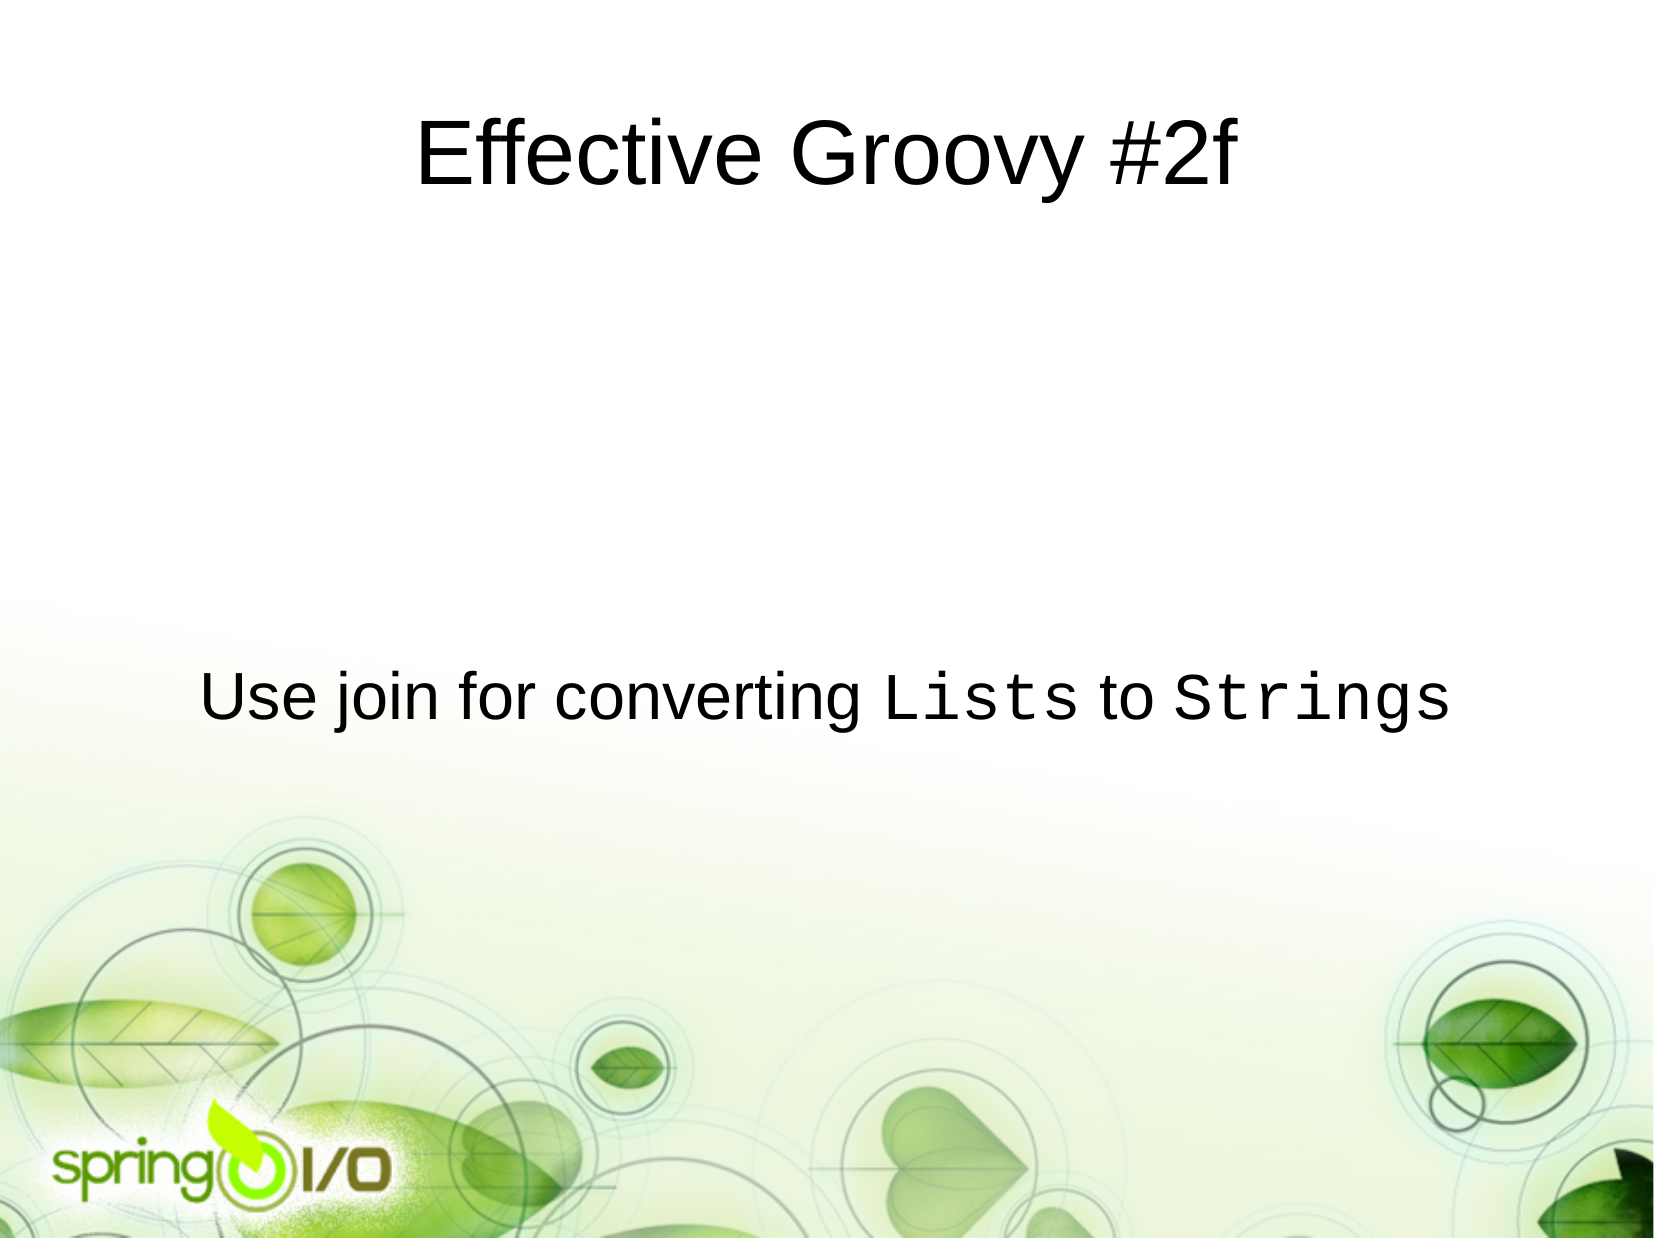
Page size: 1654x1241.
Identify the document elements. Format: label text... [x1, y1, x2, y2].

picture [0, 0, 1654, 1238]
title Effective Groovy #2f [82, 56, 1571, 250]
subtitle Use join for converting Lists to Strings [82, 297, 1571, 1102]
